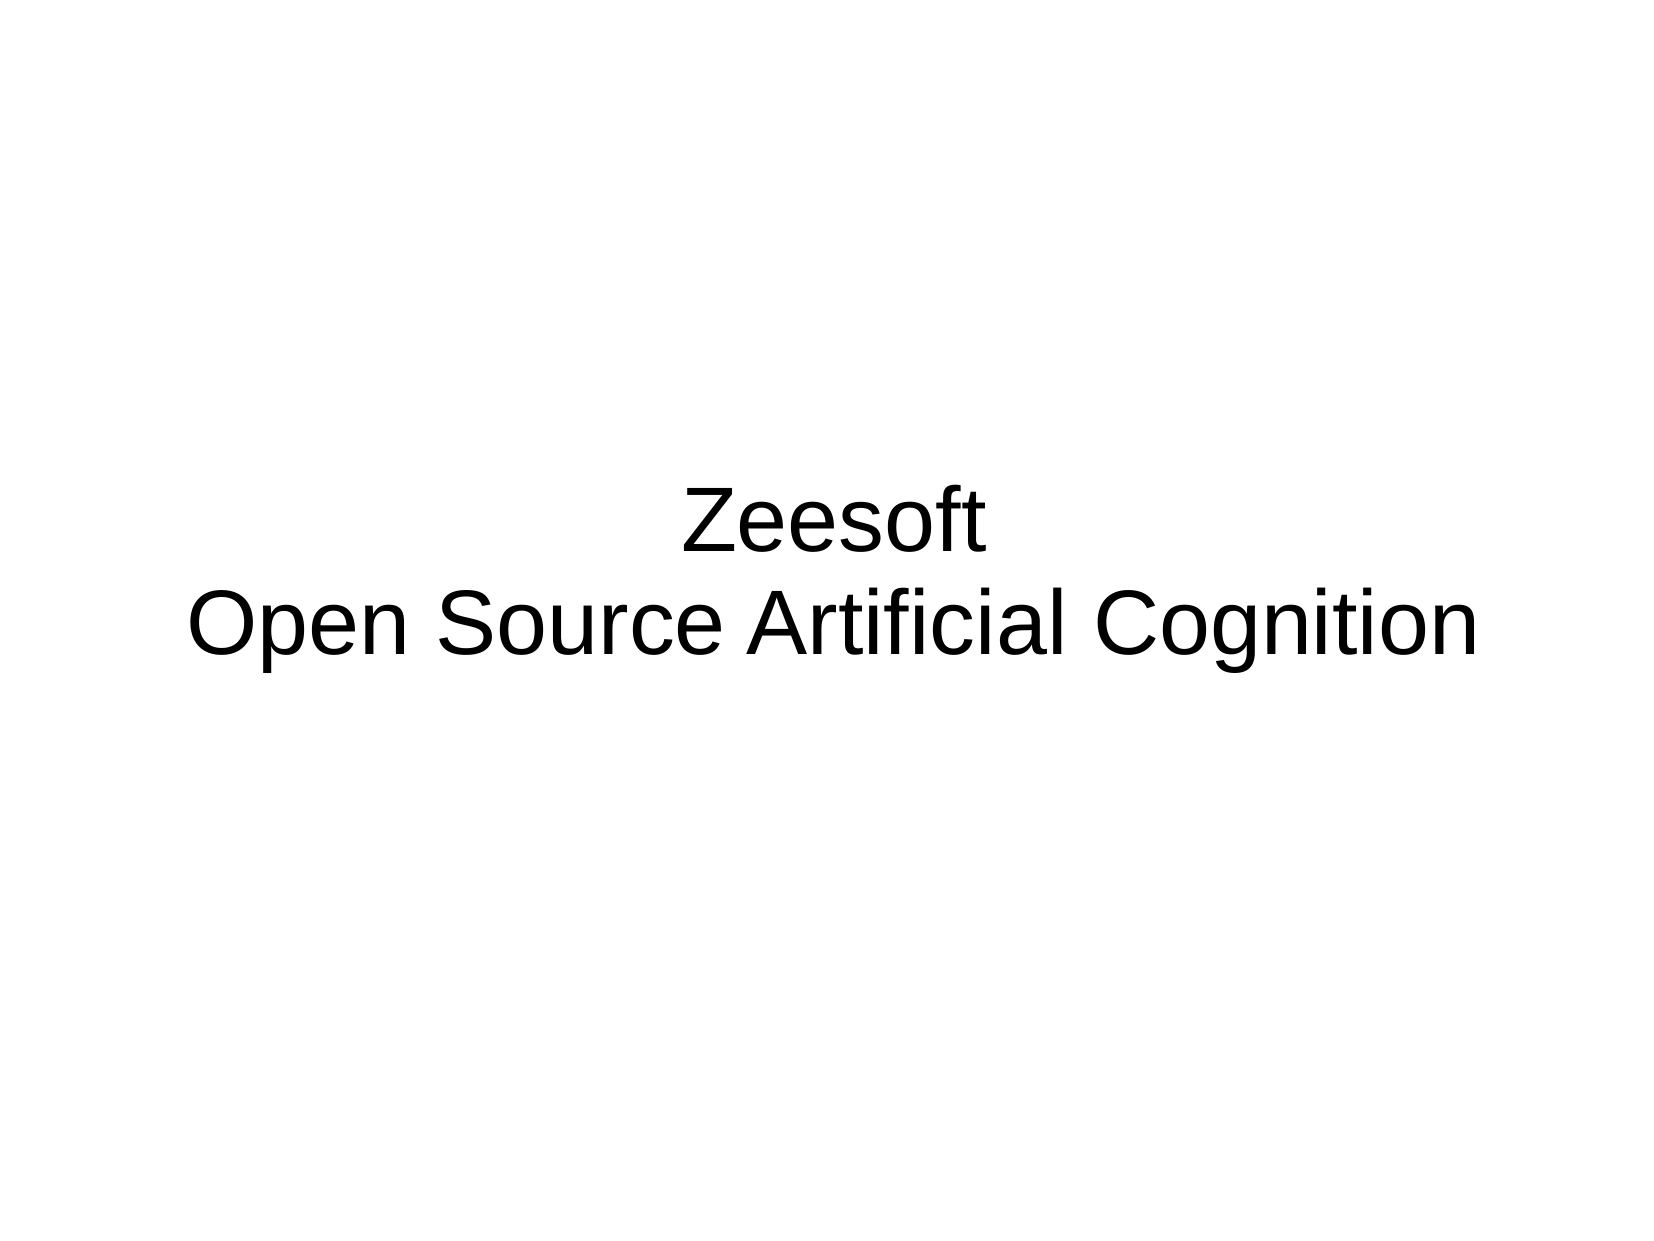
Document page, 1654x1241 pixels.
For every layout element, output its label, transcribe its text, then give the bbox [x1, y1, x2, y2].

title Zeesoft Open Source Artificial Cognition [90, 467, 1579, 676]
